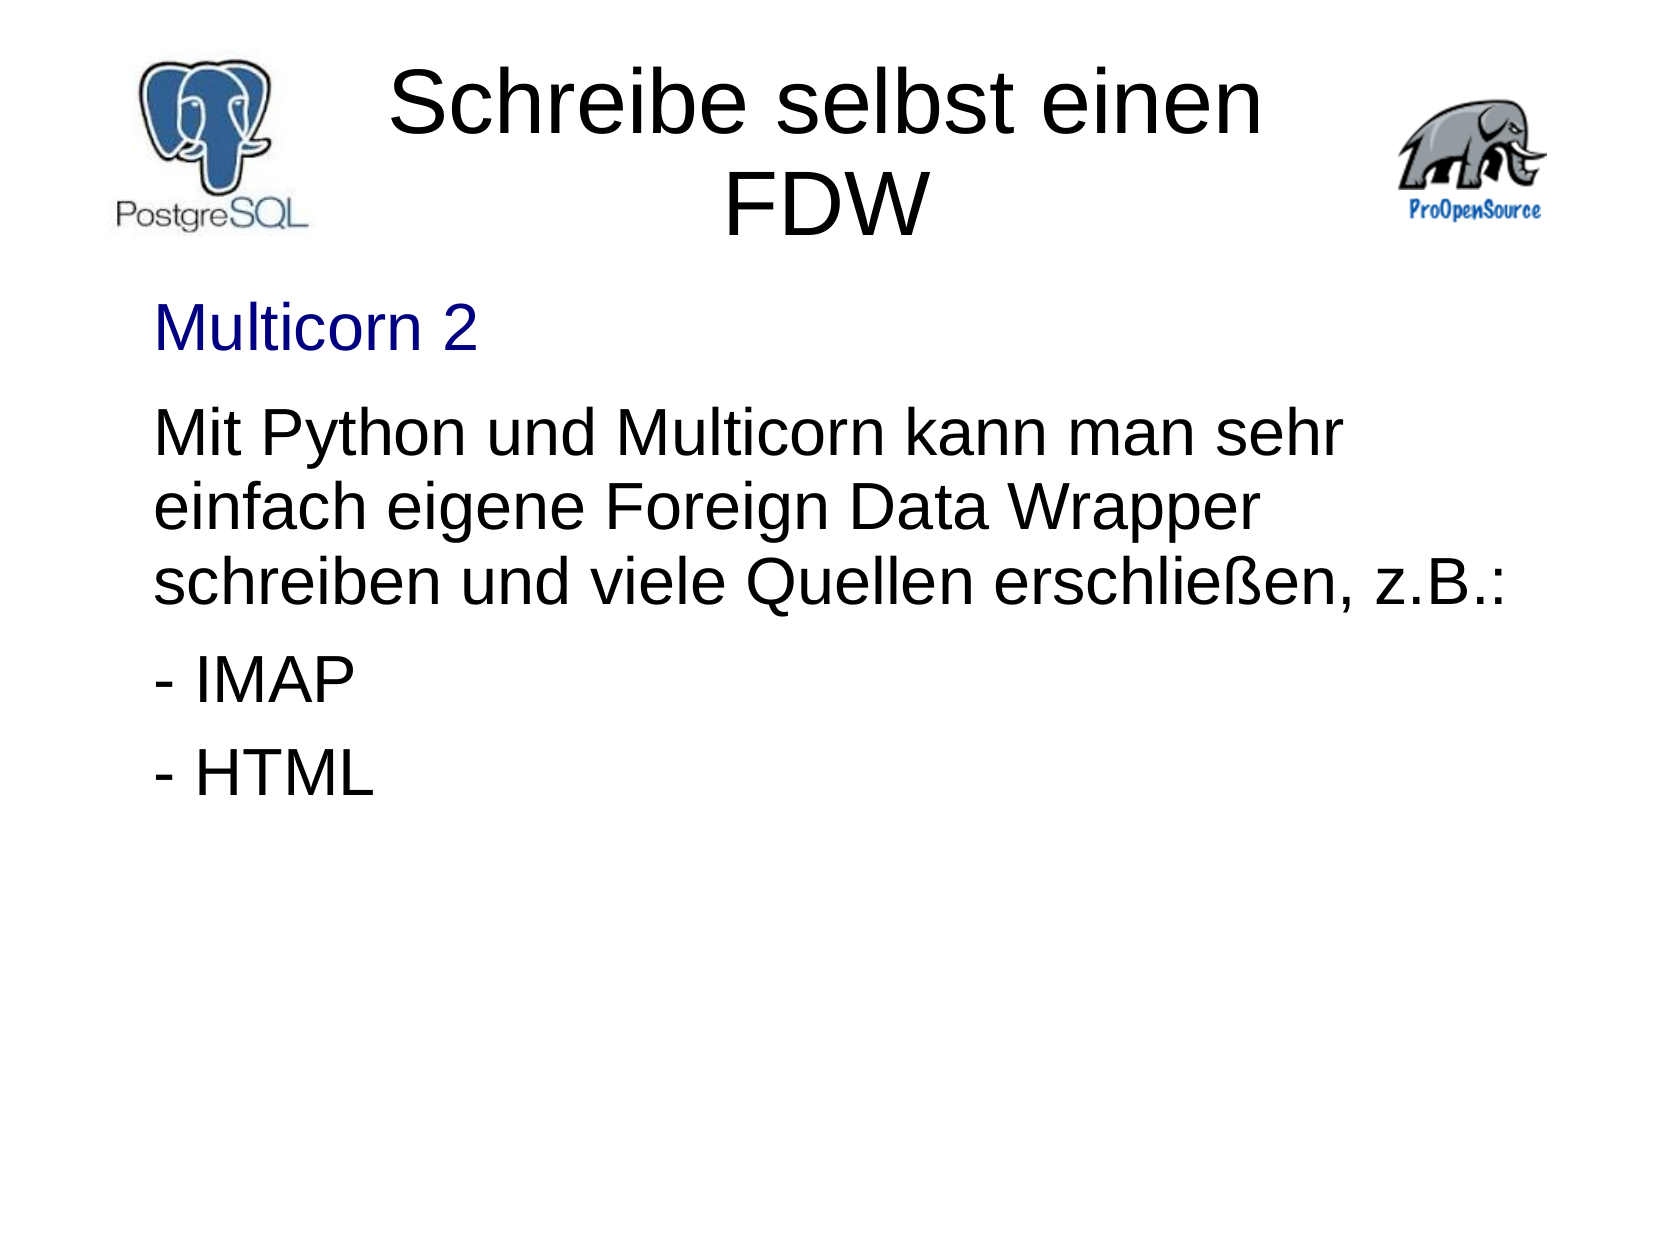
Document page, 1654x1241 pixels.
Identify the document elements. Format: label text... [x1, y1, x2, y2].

list Multicorn 2 Mit Python und Multicorn kann man sehr einfach eigene Foreign Data Wrapper schreiben und viele Quellen erschließen, z.B.: - IMAP - HTML [82, 290, 1538, 1010]
picture [1396, 82, 1547, 233]
picture [58, 50, 356, 237]
title Schreibe selbst einen FDW [82, 49, 1571, 257]
